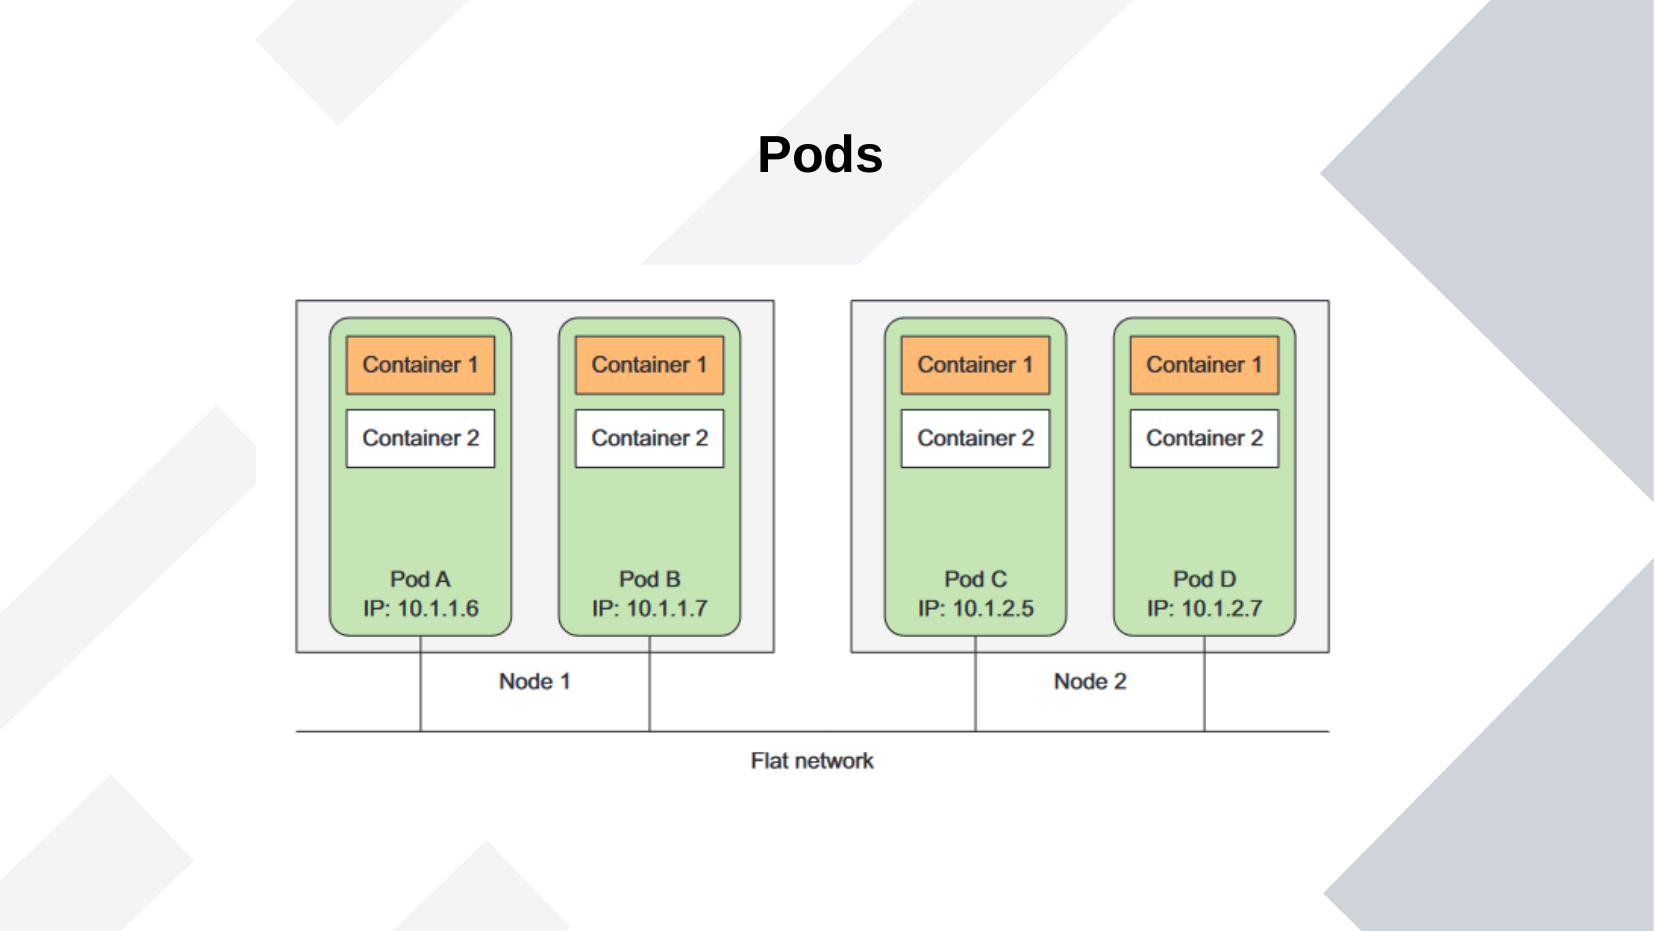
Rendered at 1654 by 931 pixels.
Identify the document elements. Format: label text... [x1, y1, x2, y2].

title Pods [76, 76, 1565, 233]
picture [256, 265, 1397, 798]
